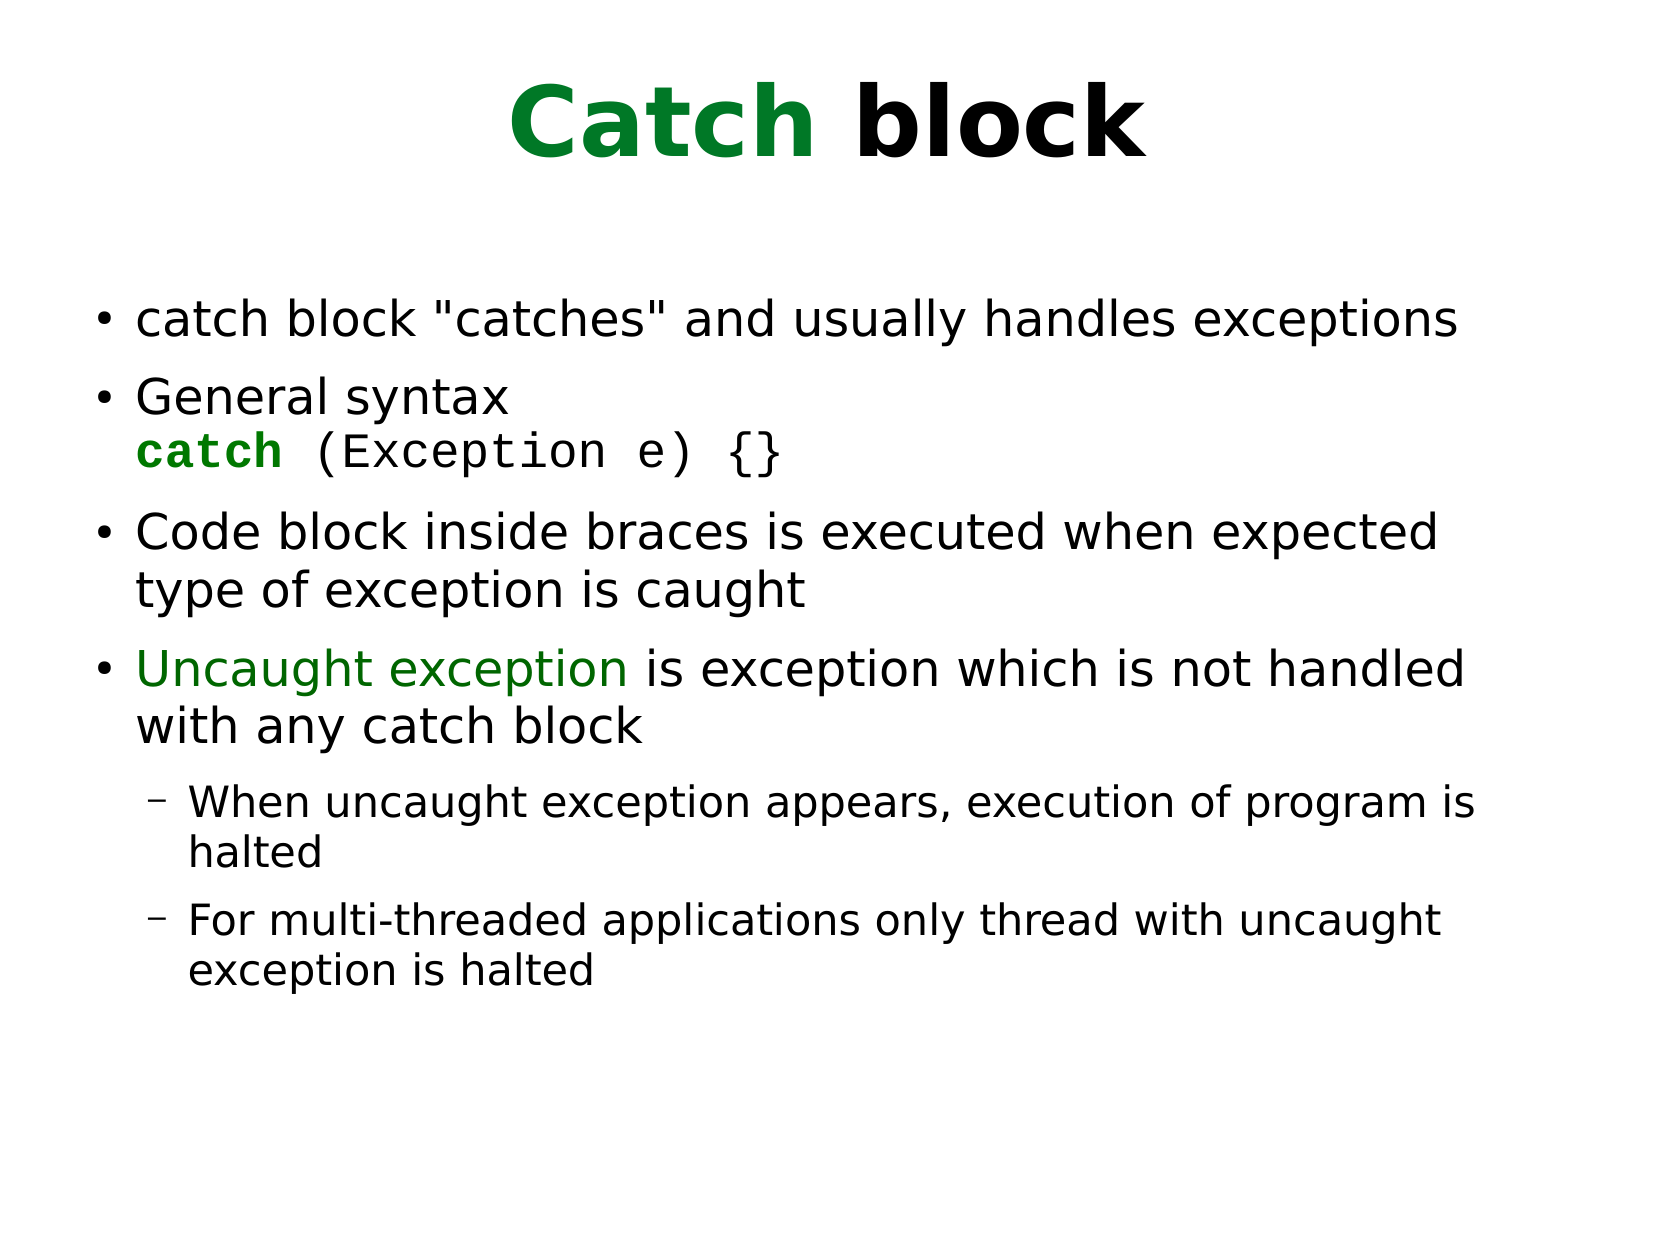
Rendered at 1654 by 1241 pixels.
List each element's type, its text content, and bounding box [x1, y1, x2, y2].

title Catch block [82, 49, 1571, 196]
list catch block "catches" and usually handles exceptions General syntax catch (Exception e) {} Code block inside braces is executed when expected type of exception is caught Uncaught exception is exception which is not handled with any catch block When uncaught exception appears, execution of program is halted For multi-threaded applications only thread with uncaught exception is halted [82, 290, 1538, 1010]
